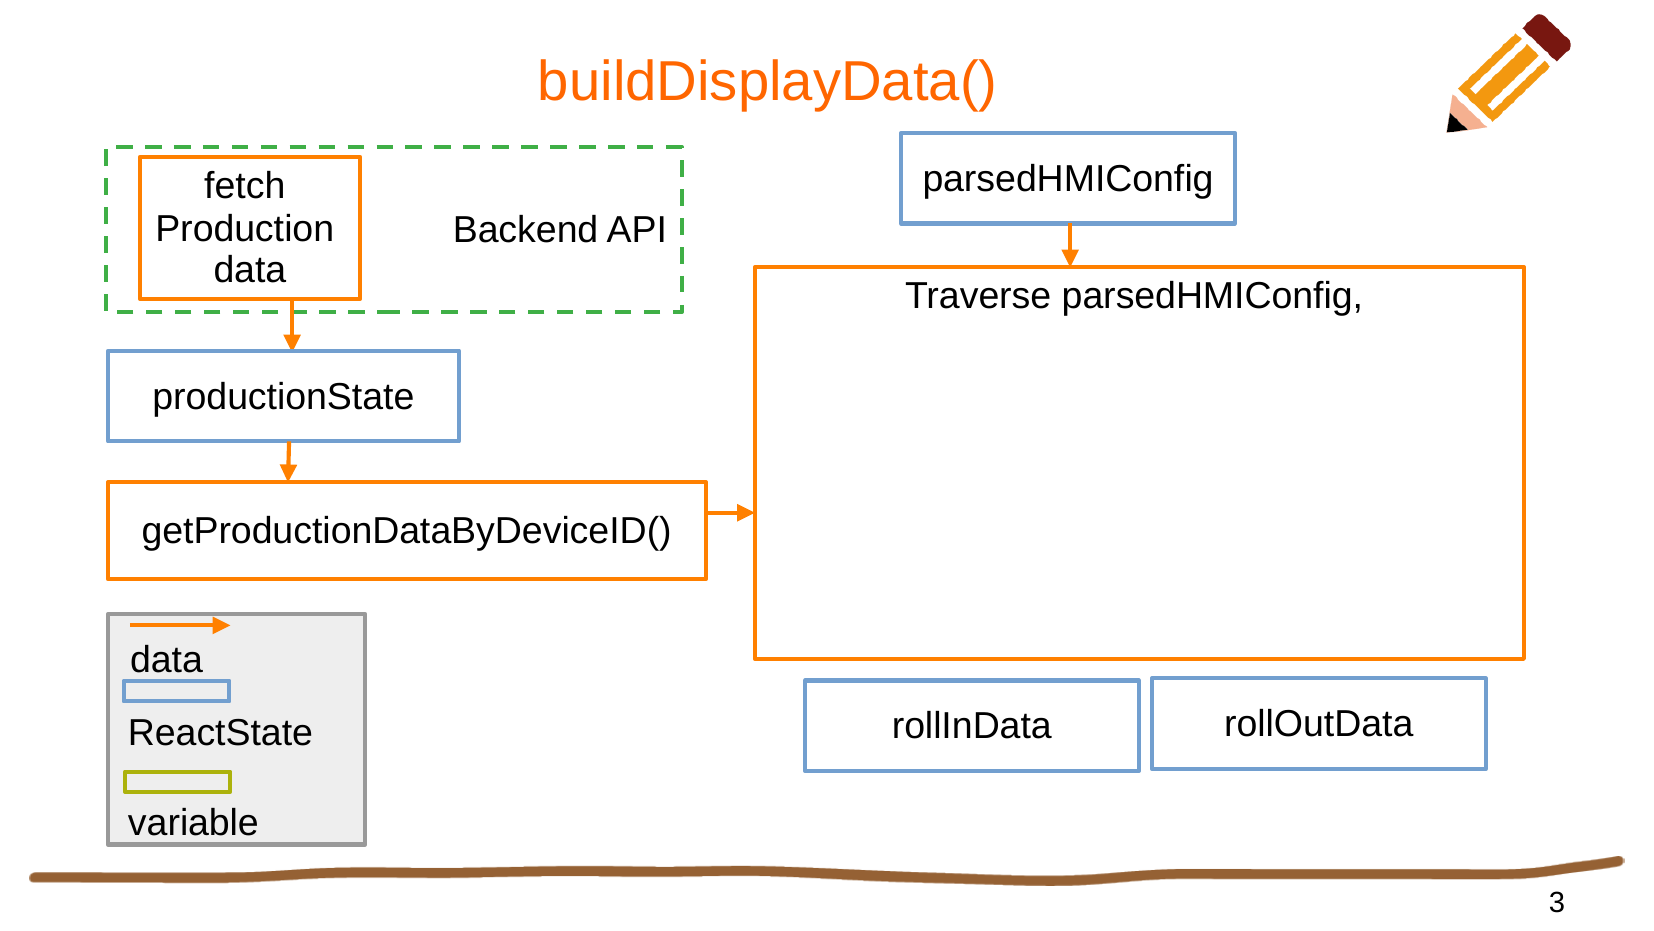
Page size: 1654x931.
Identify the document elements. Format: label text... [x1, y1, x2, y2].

text_box [127, 774, 228, 790]
text_box rollInData [805, 680, 1139, 772]
picture [29, 856, 1625, 886]
text_box data [115, 631, 228, 693]
title buildDisplayData() [88, 29, 1447, 133]
text_box Traverse parsedHMIConfig, [754, 267, 1524, 659]
text_box productionState [108, 350, 460, 442]
text_box ReactState [113, 704, 349, 767]
text_box parsedHMIConfig [901, 132, 1235, 224]
text_box fetch Production data [139, 157, 361, 299]
text_box variable [113, 793, 349, 856]
picture [1446, 14, 1571, 133]
text_box [107, 614, 366, 845]
text_box rollOutData [1151, 678, 1486, 769]
text_box getProductionDataByDeviceID() [107, 482, 706, 580]
text_box data [126, 683, 227, 693]
text_box Backend API [105, 147, 682, 313]
